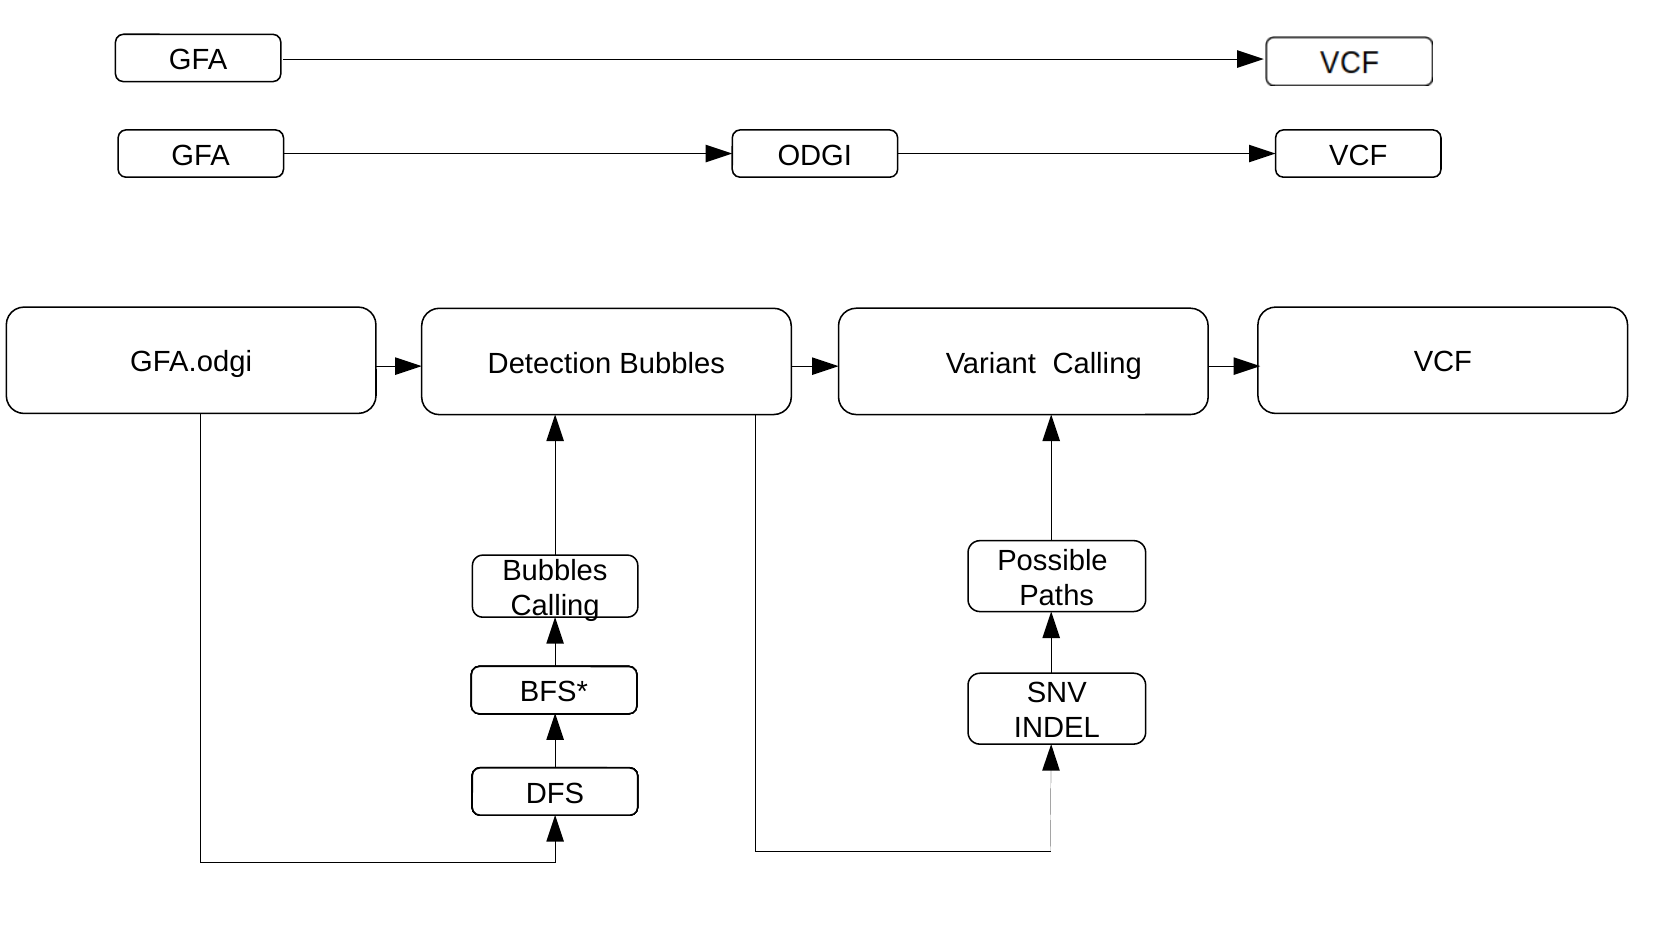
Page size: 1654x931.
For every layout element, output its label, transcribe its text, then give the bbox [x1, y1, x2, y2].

text_box DFS [472, 767, 638, 816]
picture [1265, 36, 1433, 86]
text_box VCF [1257, 307, 1628, 414]
text_box Bubbles Calling [472, 555, 638, 618]
text_box Variant Calling [838, 308, 1209, 415]
text_box Possible Paths [968, 540, 1146, 612]
text_box ODGI [732, 129, 898, 178]
text_box SNV INDEL [968, 673, 1146, 745]
text_box GFA [118, 129, 284, 178]
text_box GFA.odgi [6, 307, 377, 414]
text_box Detection Bubbles [421, 308, 792, 415]
text_box VCF [1275, 129, 1442, 178]
text_box GFA [115, 34, 281, 82]
text_box BFS* [471, 666, 637, 714]
